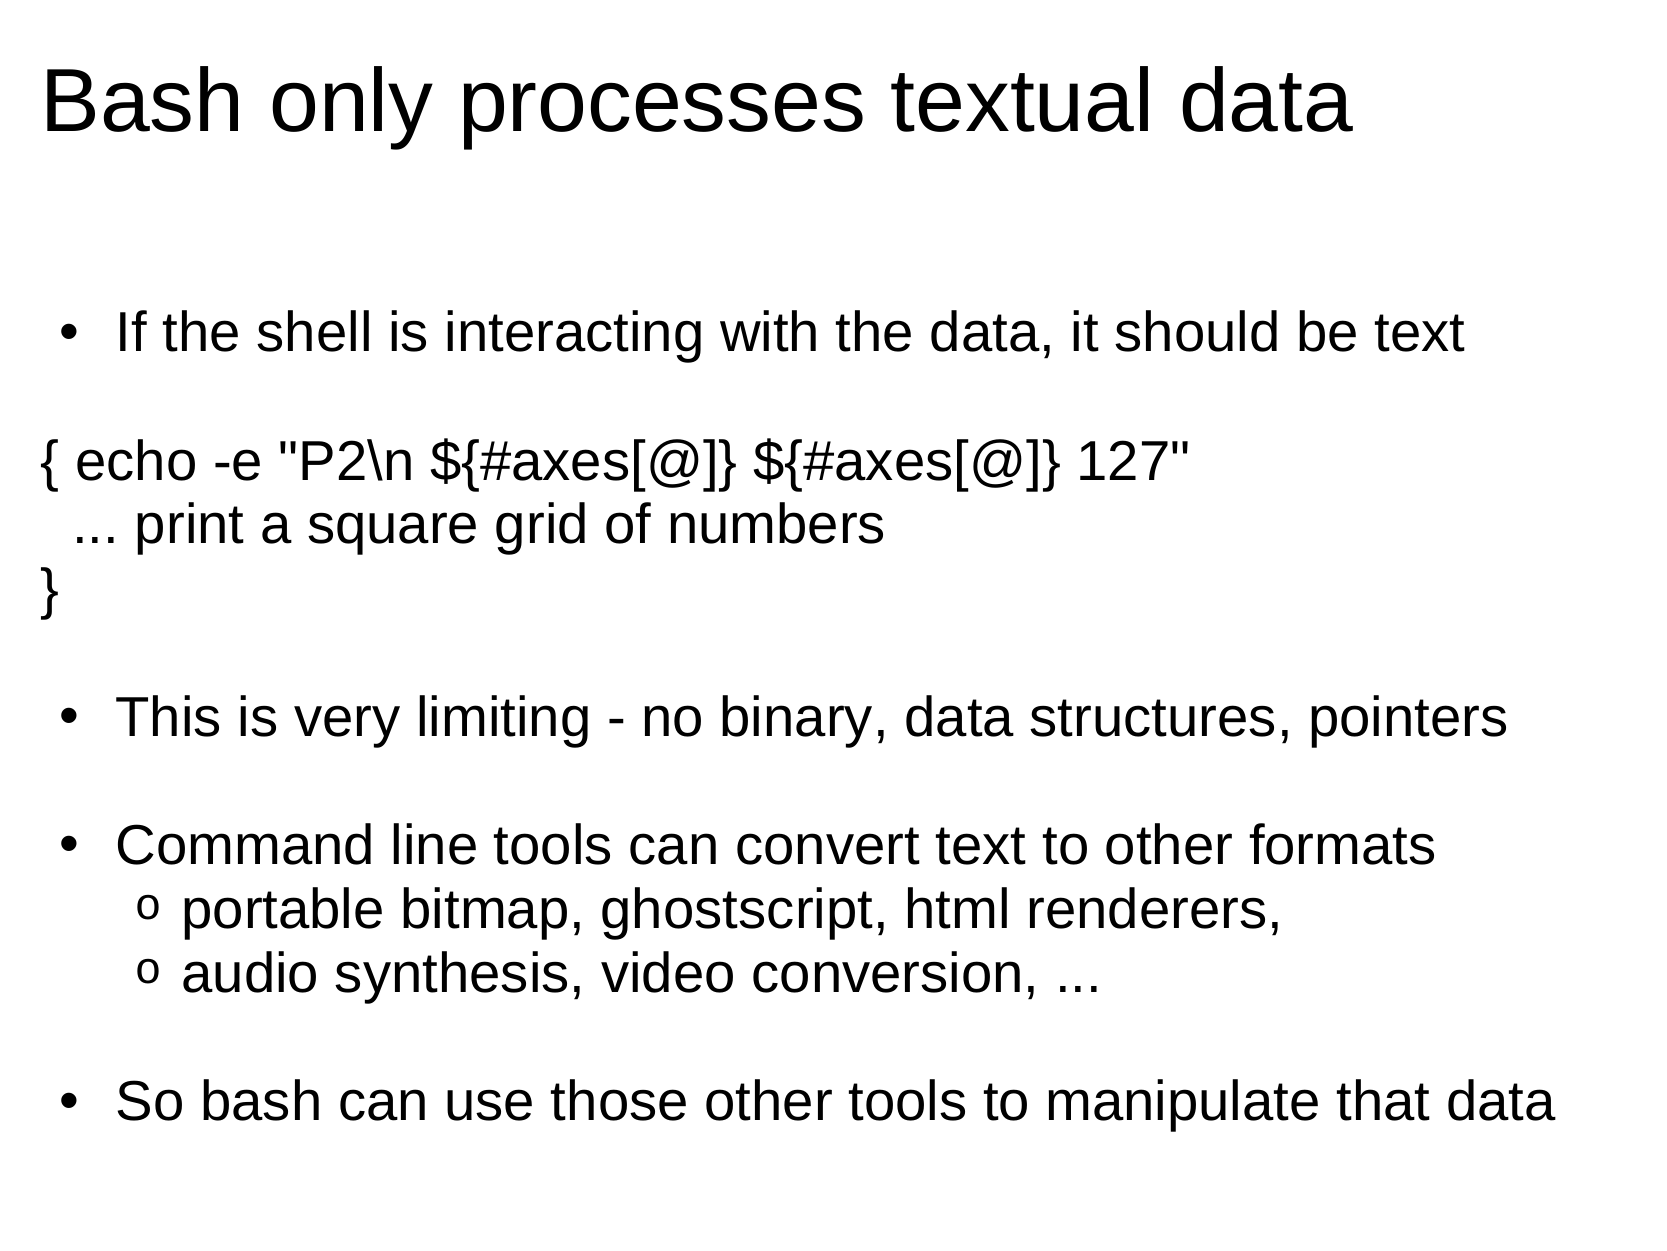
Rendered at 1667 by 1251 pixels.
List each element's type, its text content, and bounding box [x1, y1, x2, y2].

list If the shell is interacting with the data, it should be text { echo -e "P2\n ${#axes[@]} ${#axes[@]} 127" ... print a square grid of numbers } This is very limiting - no binary, data structures, pointers Command line tools can convert text to other formats portable bitmap, ghostscript, html renderers, audio synthesis, video conversion, ... So bash can use those other tools to manipulate that data [40, 300, 1626, 1238]
title Bash only processes textual data [40, 50, 1627, 201]
